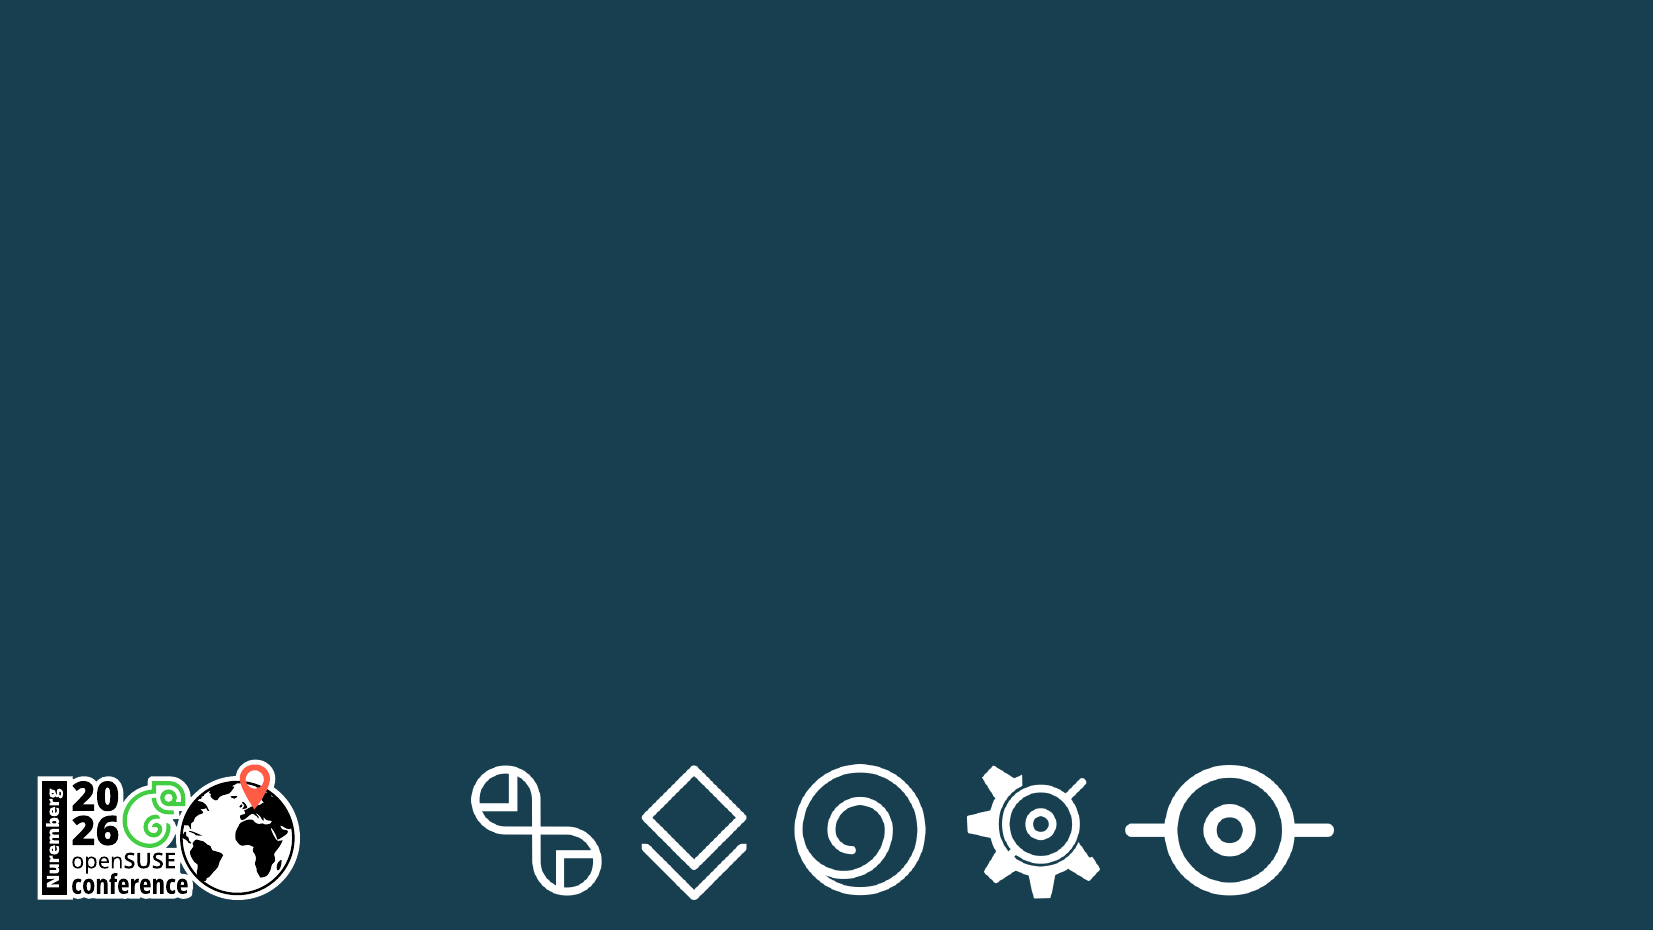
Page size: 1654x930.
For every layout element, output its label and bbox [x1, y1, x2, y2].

picture [471, 764, 1334, 901]
picture [37, 759, 301, 901]
